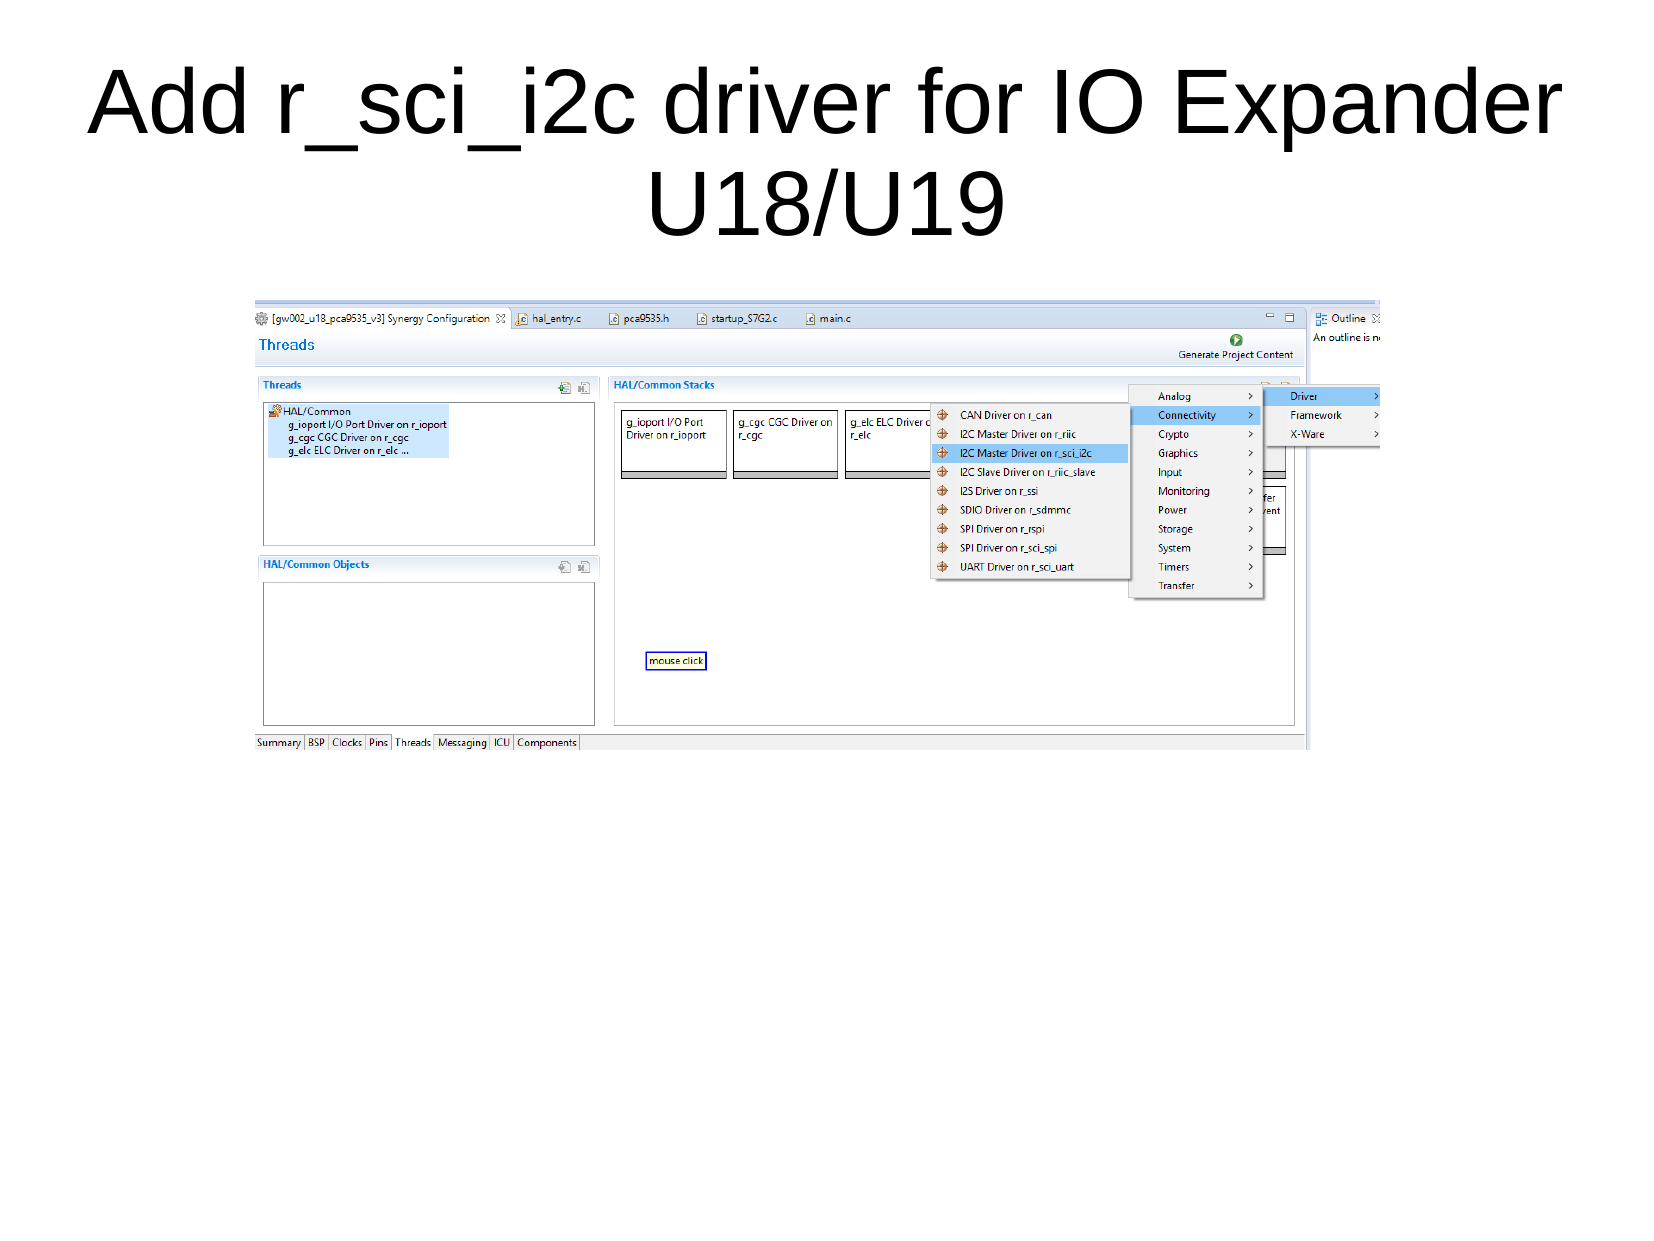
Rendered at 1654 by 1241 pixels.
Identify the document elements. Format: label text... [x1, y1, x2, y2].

picture [255, 300, 1380, 750]
title Add r_sci_i2c driver for IO Expander U18/U19 [82, 49, 1571, 257]
